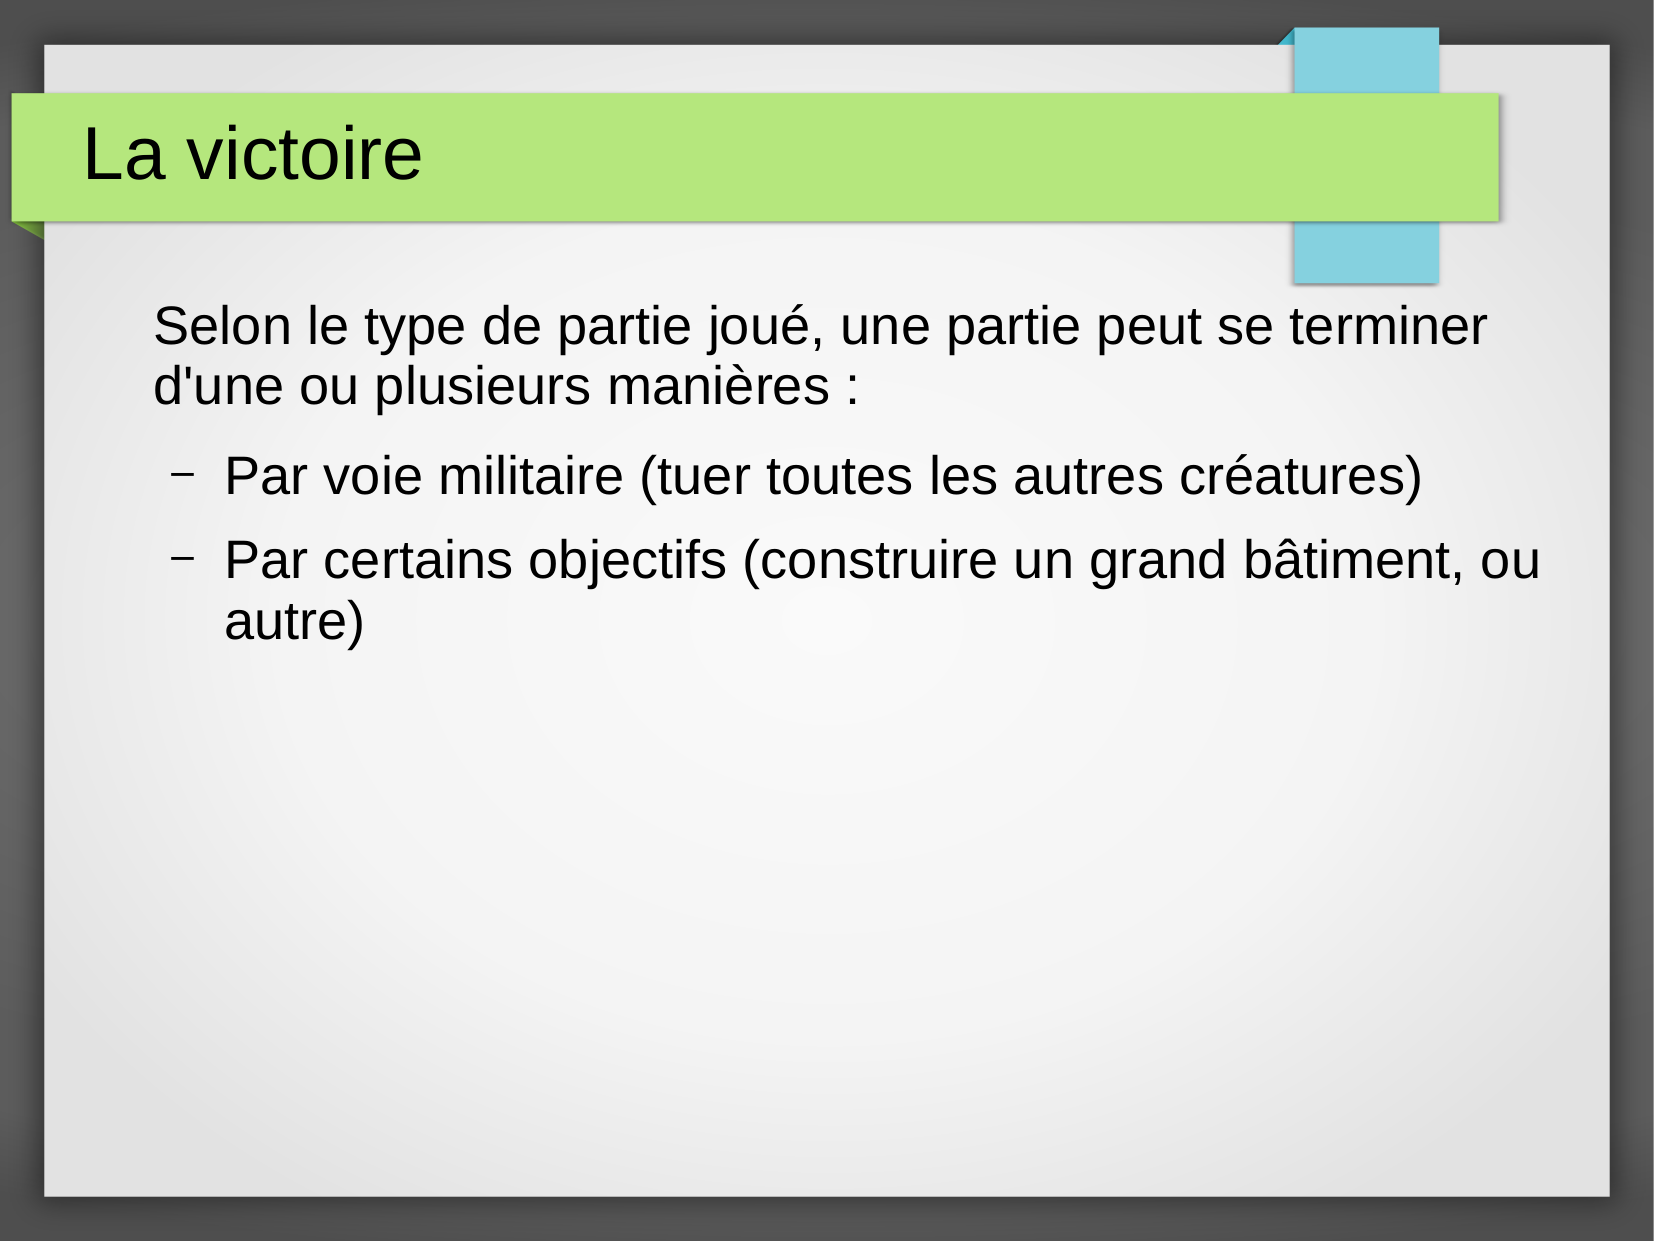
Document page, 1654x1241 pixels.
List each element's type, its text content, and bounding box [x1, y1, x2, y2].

picture [0, 0, 1654, 1241]
title La victoire [82, 94, 1264, 213]
list Selon le type de partie joué, une partie peut se terminer d'une ou plusieurs manières : Par voie militaire (tuer toutes les autres créatures) Par certains objectifs (construire un grand bâtiment, ou autre) [82, 295, 1571, 1015]
